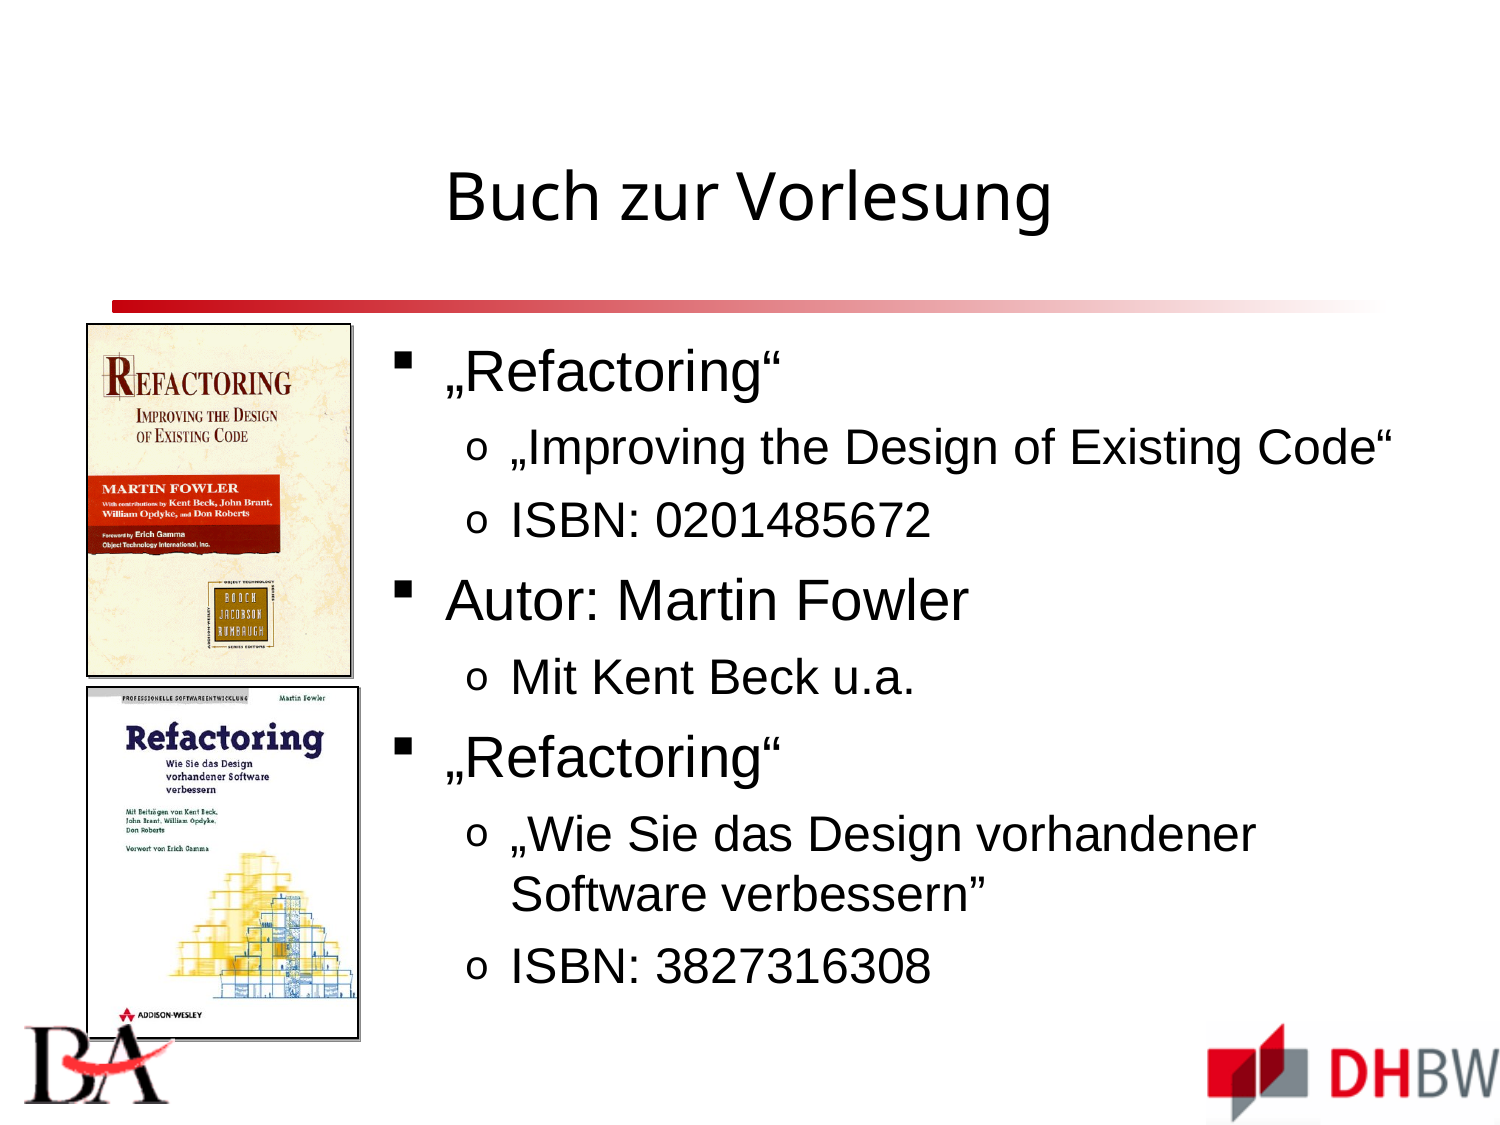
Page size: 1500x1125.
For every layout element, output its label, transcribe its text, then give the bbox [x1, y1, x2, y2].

title Buch zur Vorlesung [112, 99, 1388, 288]
list „Refactoring“ „Improving the Design of Existing Code“ ISBN: 0201485672 Autor: Martin Fowler Mit Kent Beck u.a. „Refactoring“ „Wie Sie das Design vorhandener Software verbessern” ISBN: 3827316308 [374, 324, 1450, 1062]
picture [1206, 1021, 1500, 1125]
picture [87, 324, 350, 676]
picture [24, 687, 358, 1104]
